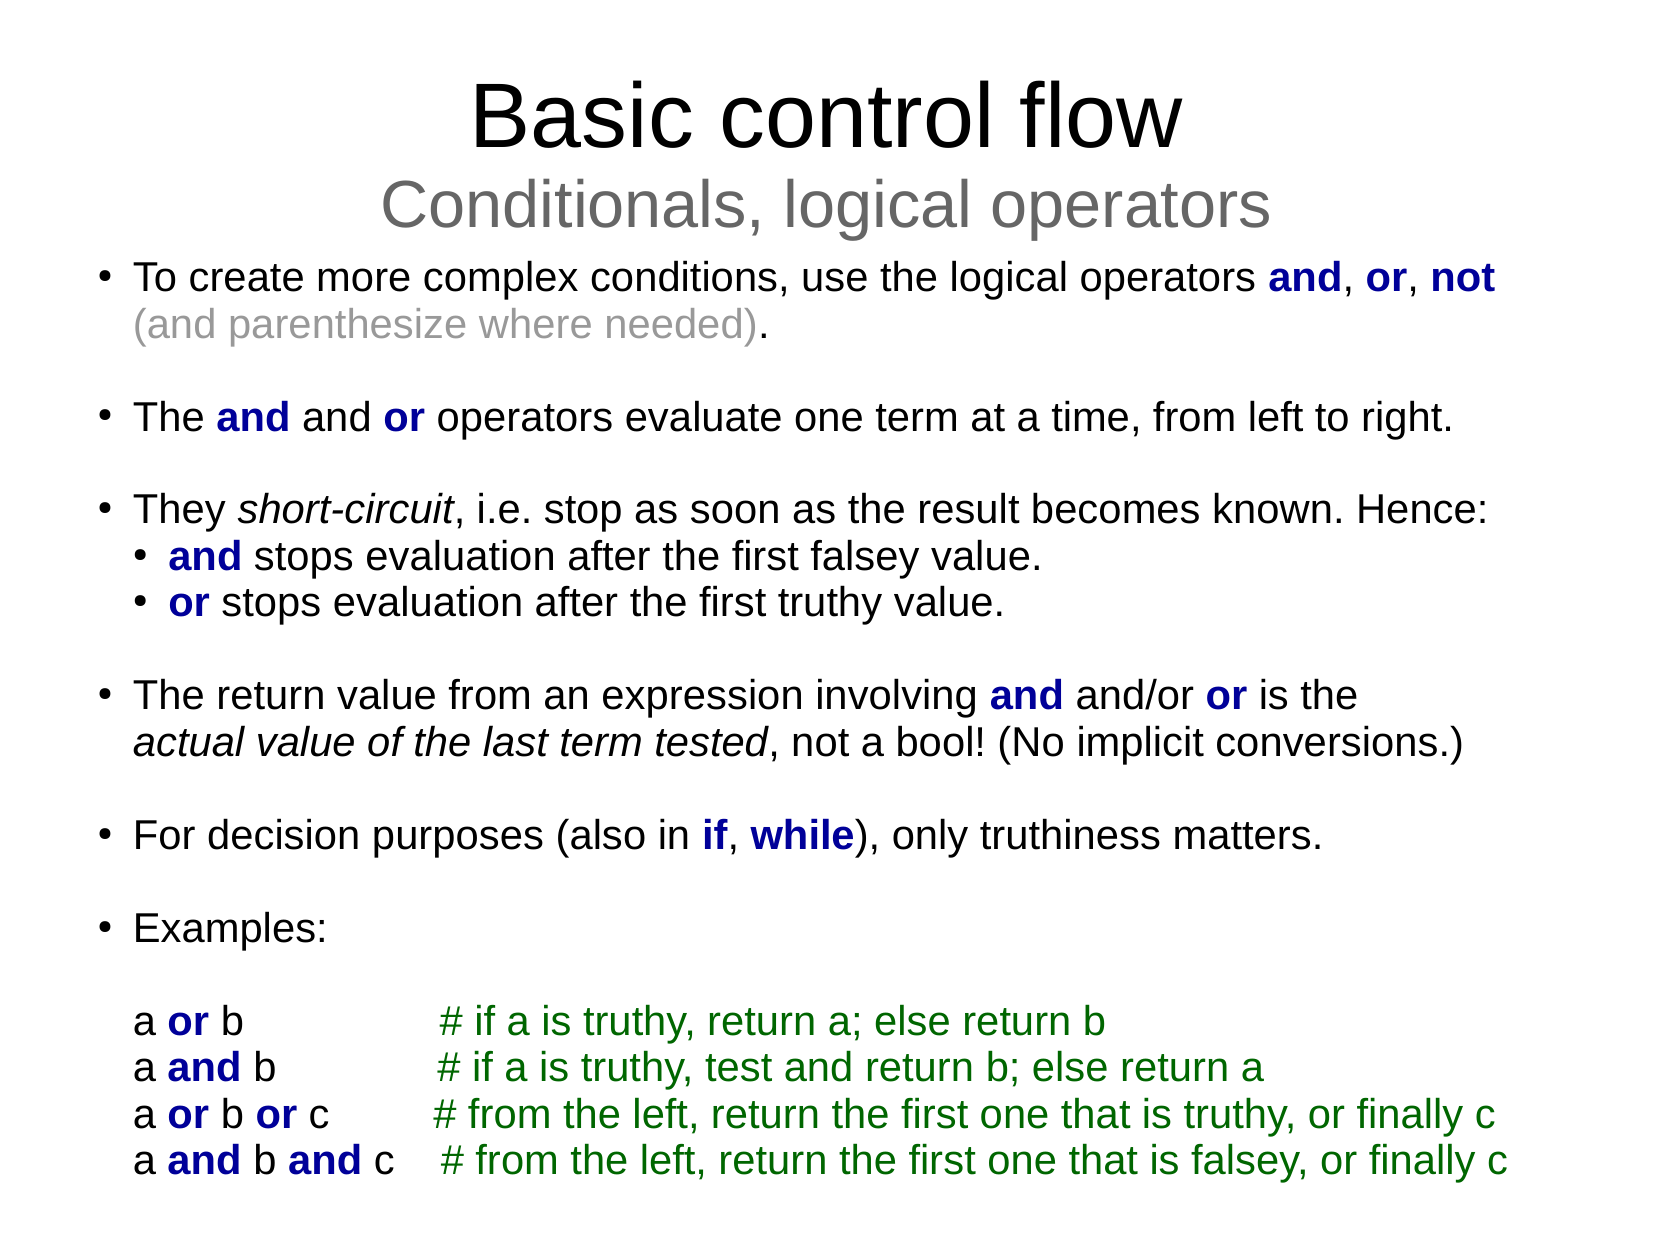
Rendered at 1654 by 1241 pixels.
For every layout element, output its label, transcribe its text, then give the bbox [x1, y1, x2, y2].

text_box To create more complex conditions, use the logical operators and, or, not (and parenthesize where needed). The and and or operators evaluate one term at a time, from left to right. They short-circuit, i.e. stop as soon as the result becomes known. Hence: and stops evaluation after the first falsey value. or stops evaluation after the first truthy value. The return value from an expression involving and and/or or is the actual value of the last term tested, not a bool! (No implicit conversions.) For decision purposes (also in if, while), only truthiness matters. Examples: a or b # if a is truthy, return a; else return b a and b # if a is truthy, test and return b; else return a a or b or c # from the left, return the first one that is truthy, or finally c a and b and c # from the left, return the first one that is falsey, or finally c [82, 246, 1561, 1241]
title Basic control flow Conditionals, logical operators [82, 49, 1571, 257]
